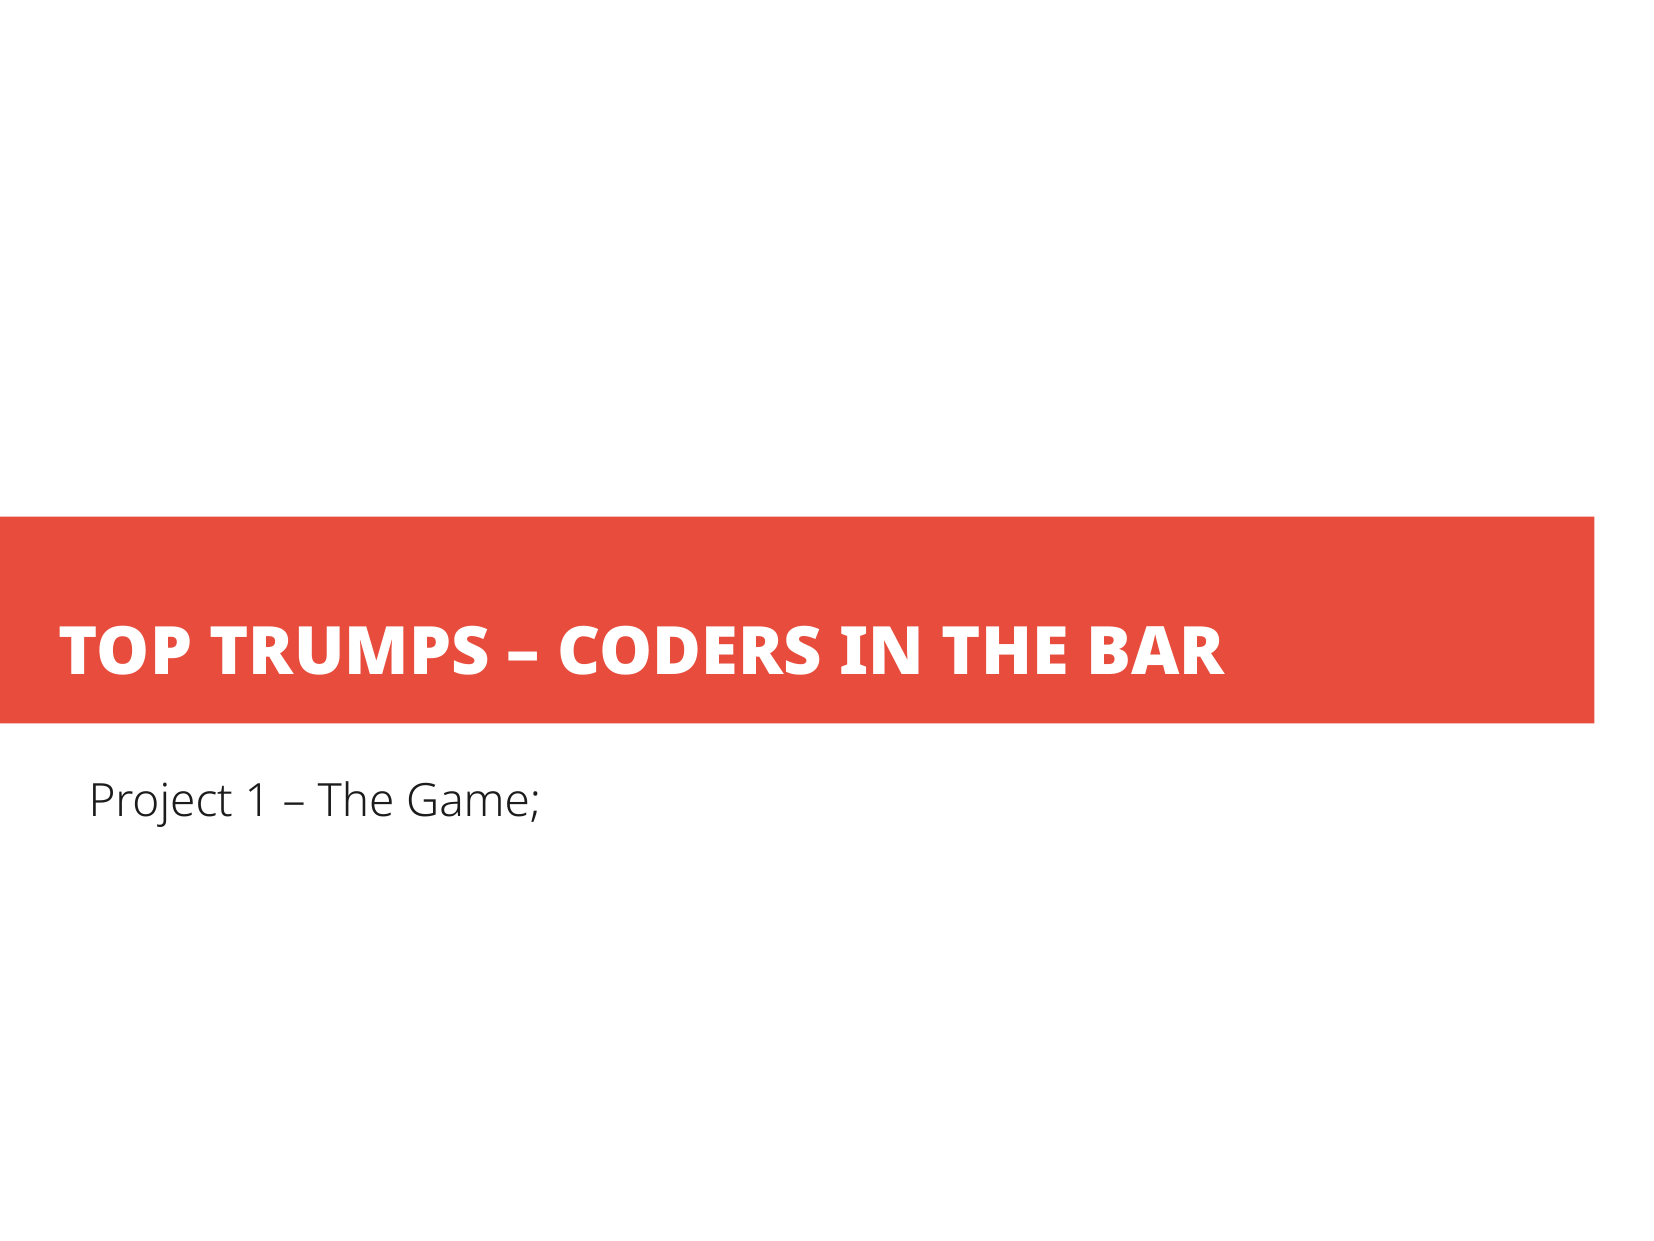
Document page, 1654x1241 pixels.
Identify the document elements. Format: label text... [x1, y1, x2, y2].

title TOP TRUMPS – CODERS IN THE BAR [59, 546, 1595, 694]
subtitle Project 1 – The Game; [88, 767, 1595, 1182]
